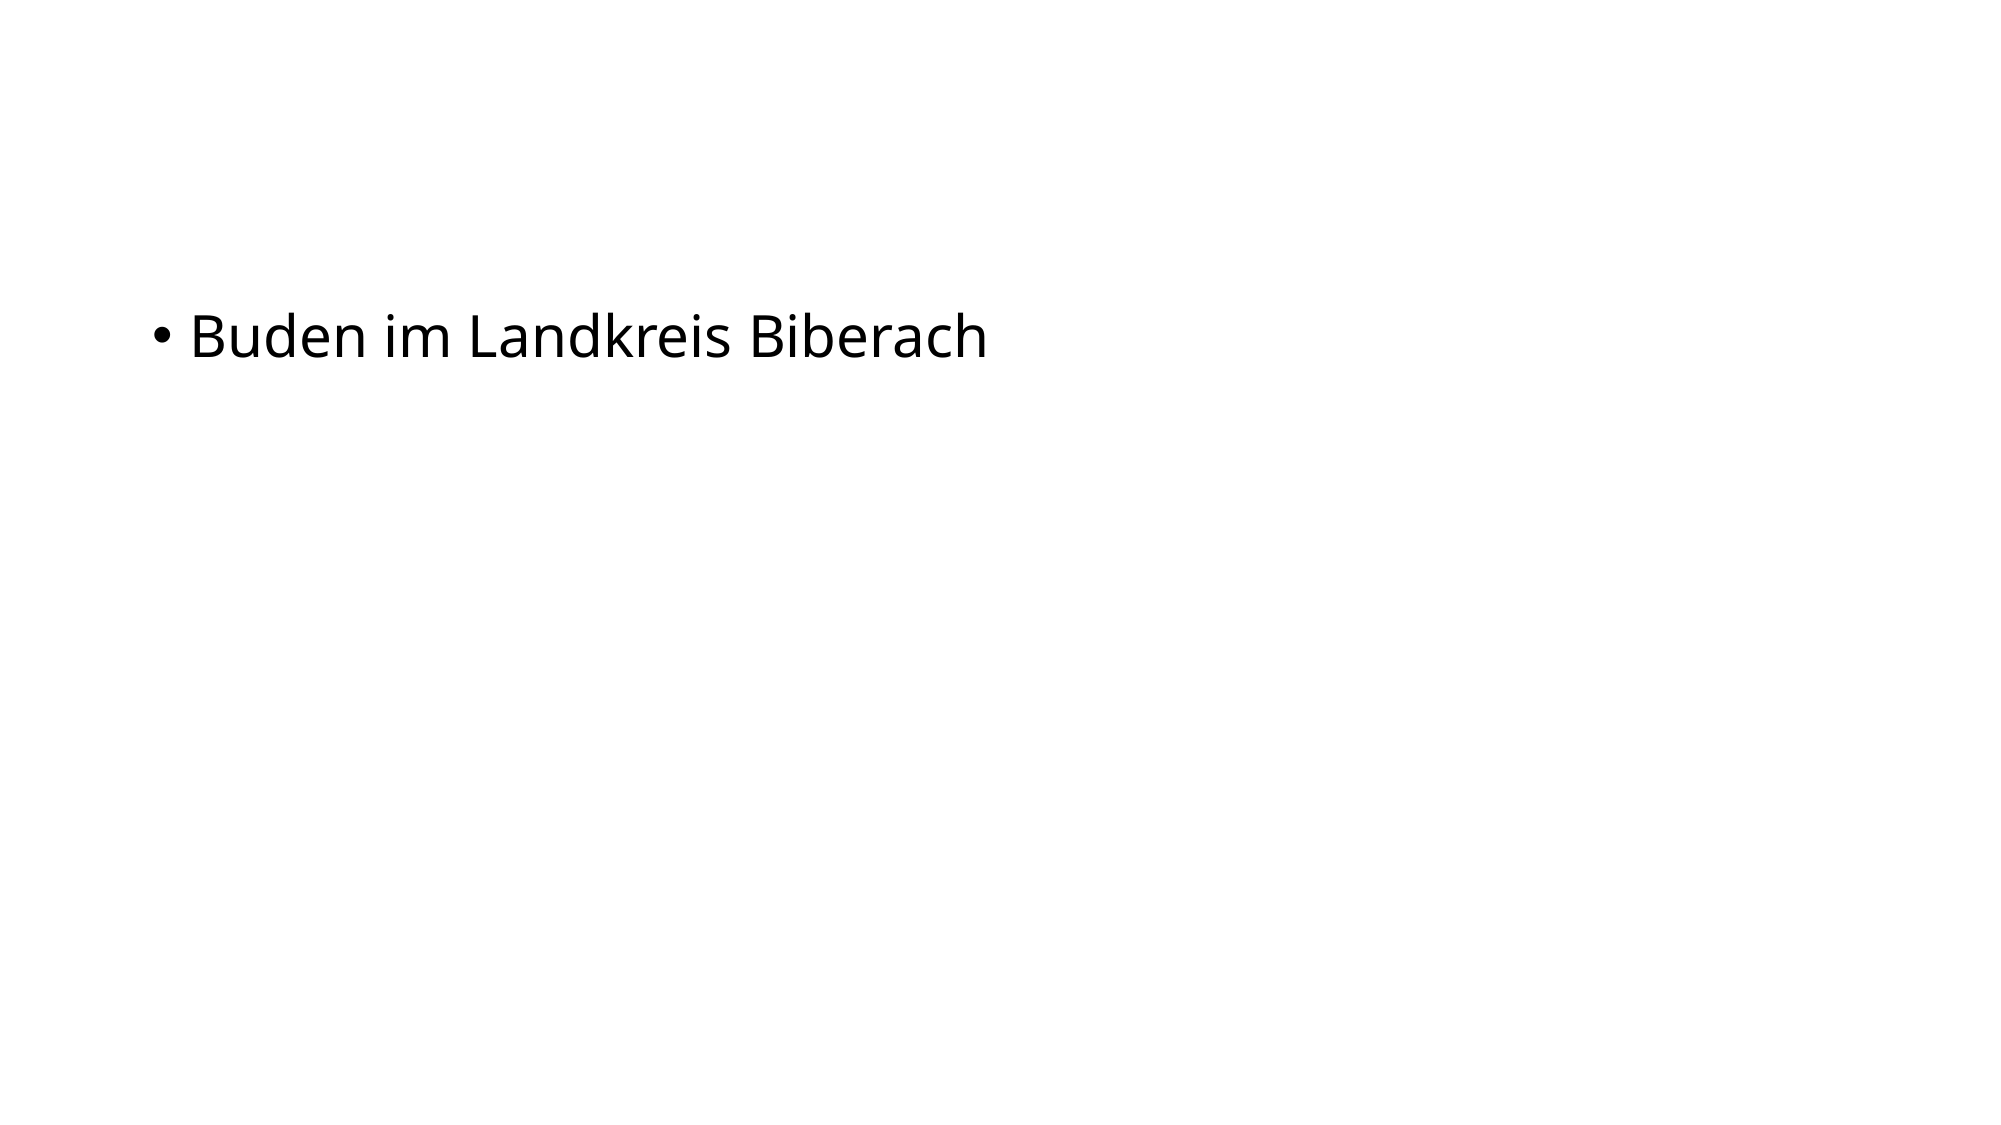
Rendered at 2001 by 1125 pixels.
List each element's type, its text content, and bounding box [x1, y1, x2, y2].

list Buden im Landkreis Biberach [137, 299, 1863, 1014]
